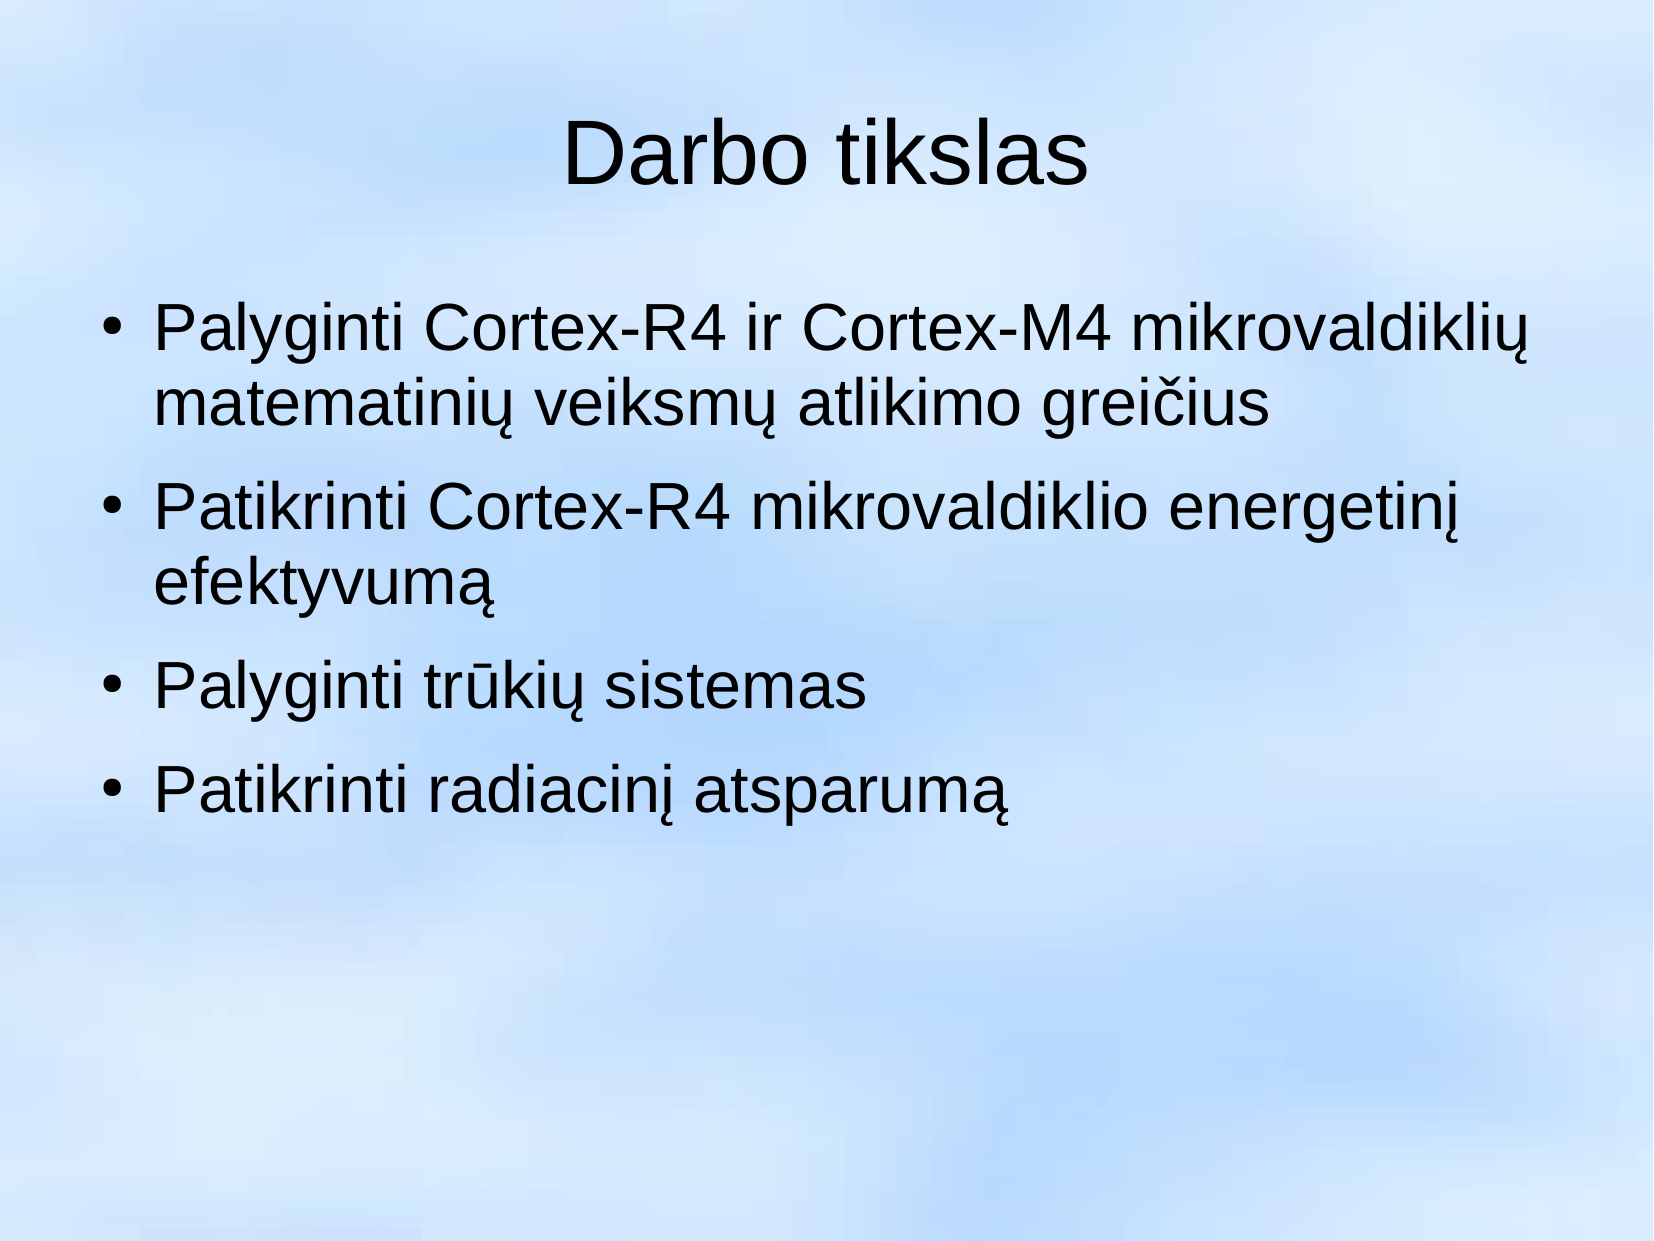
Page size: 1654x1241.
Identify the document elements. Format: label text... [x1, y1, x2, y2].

list Palyginti Cortex-R4 ir Cortex-M4 mikrovaldiklių matematinių veiksmų atlikimo greičius Patikrinti Cortex-R4 mikrovaldiklio energetinį efektyvumą Palyginti trūkių sistemas Patikrinti radiacinį atsparumą [82, 290, 1538, 1010]
picture [0, 0, 1654, 1241]
title Darbo tikslas [82, 49, 1571, 257]
